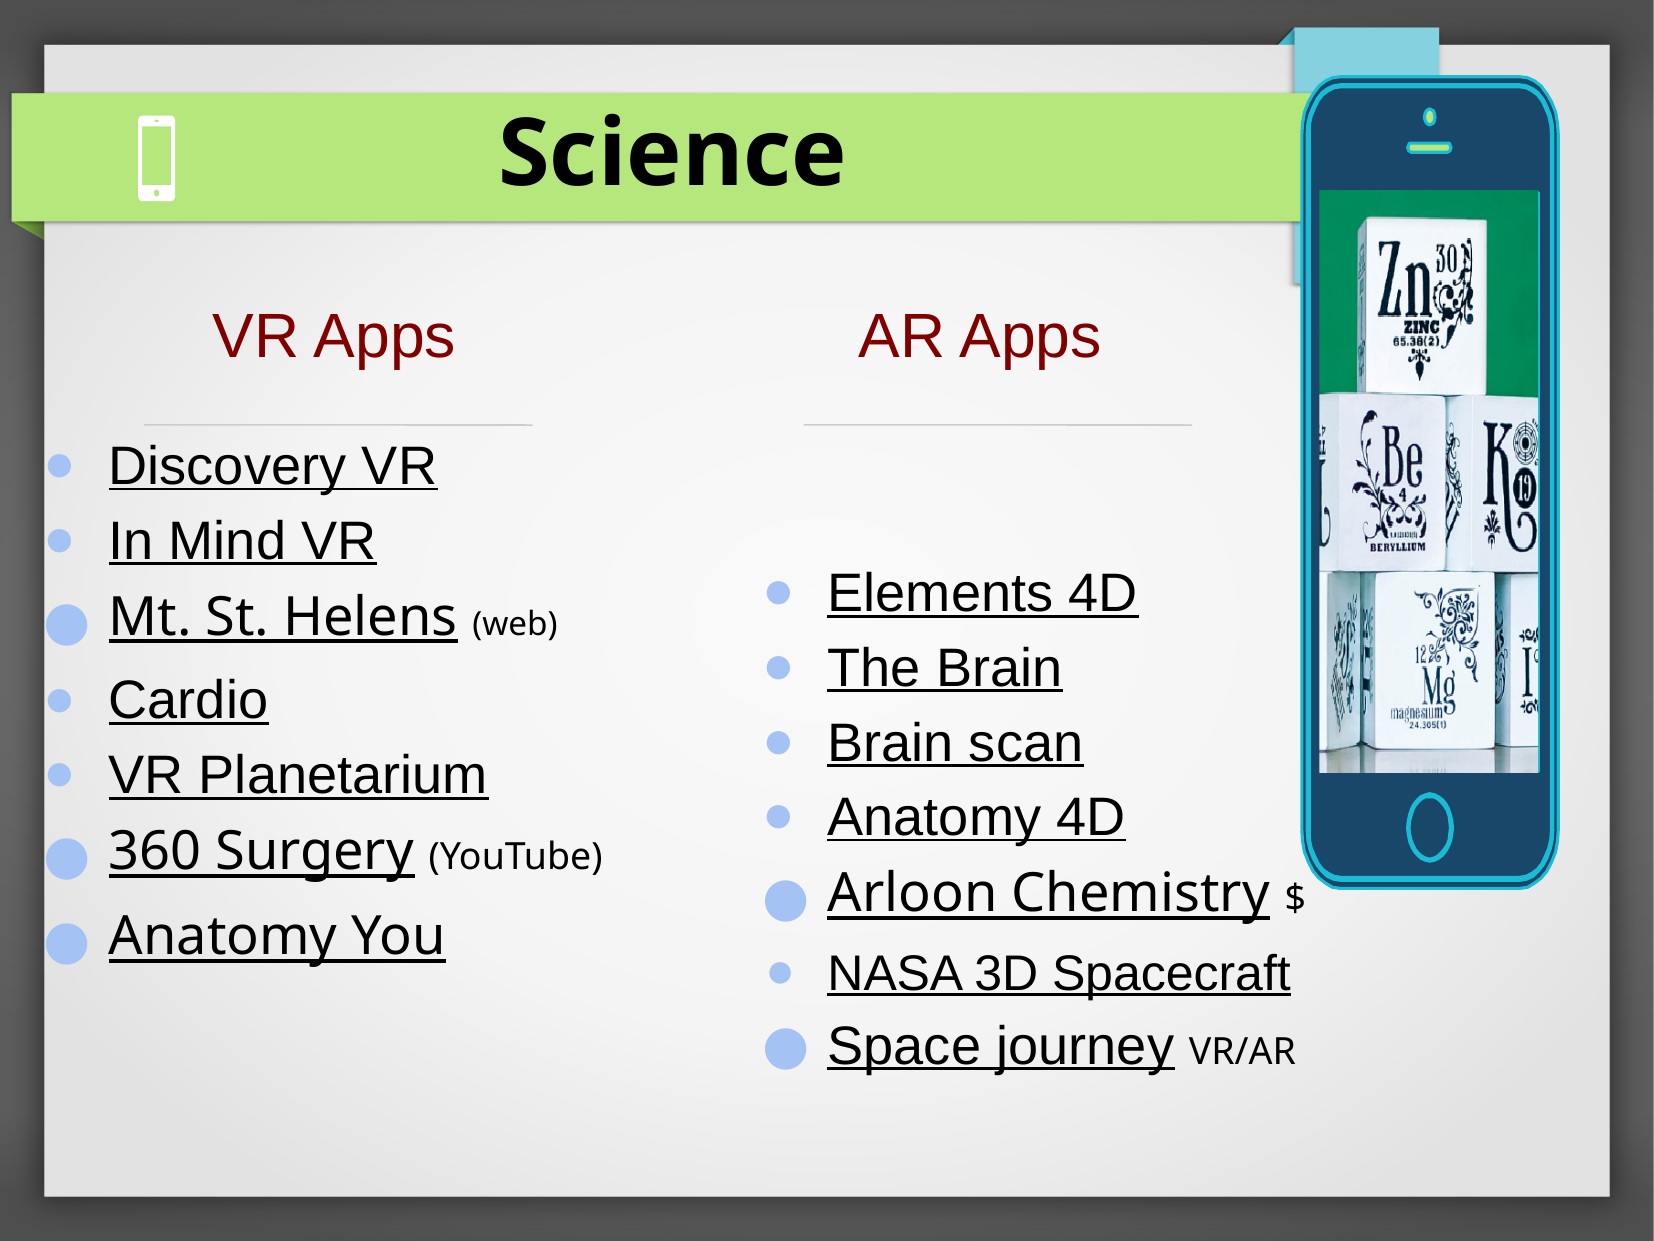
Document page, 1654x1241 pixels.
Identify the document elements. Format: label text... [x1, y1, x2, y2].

text_box AR Apps [843, 280, 1181, 424]
text_box Elements 4D The Brain Brain scan Anatomy 4D Arloon Chemistry $ NASA 3D Spacecraft Space journey VR/AR [737, 420, 1498, 1203]
text_box Science [483, 76, 972, 280]
text_box [1301, 76, 1559, 889]
picture [0, 0, 1654, 1241]
text_box VR Apps [197, 280, 535, 426]
text_box Discovery VR In Mind VR Mt. St. Helens (web) Cardio VR Planetarium 360 Surgery (YouTube) Anatomy You [18, 405, 694, 1198]
text_box [138, 115, 176, 202]
